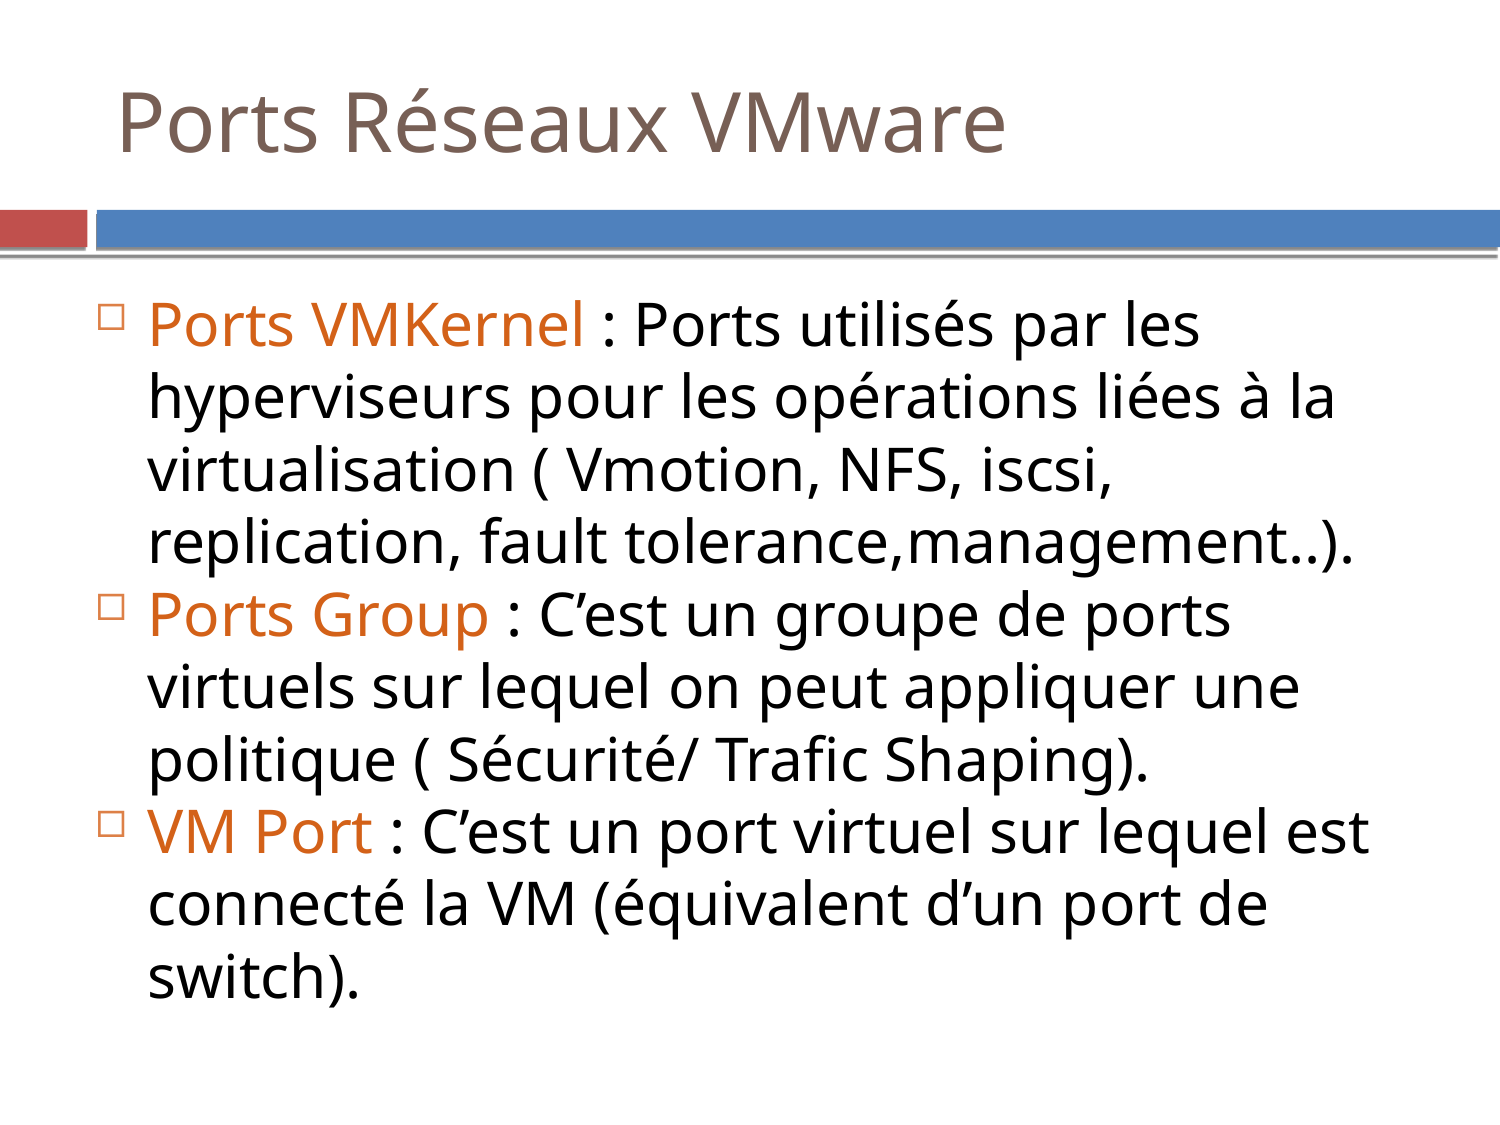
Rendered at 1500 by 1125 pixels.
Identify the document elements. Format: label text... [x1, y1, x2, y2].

text_box Ports Réseaux VMware [100, 37, 1438, 200]
text_box Ports VMKernel : Ports utilisés par les hyperviseurs pour les opérations liées à la virtualisation ( Vmotion, NFS, iscsi, replication, fault tolerance,management..). Ports Group : C’est un groupe de ports virtuels sur lequel on peut appliquer une politique ( Sécurité/ Trafic Shaping). VM Port : C’est un port virtuel sur lequel est connecté la VM (équivalent d’un port de switch). [79, 278, 1418, 1016]
